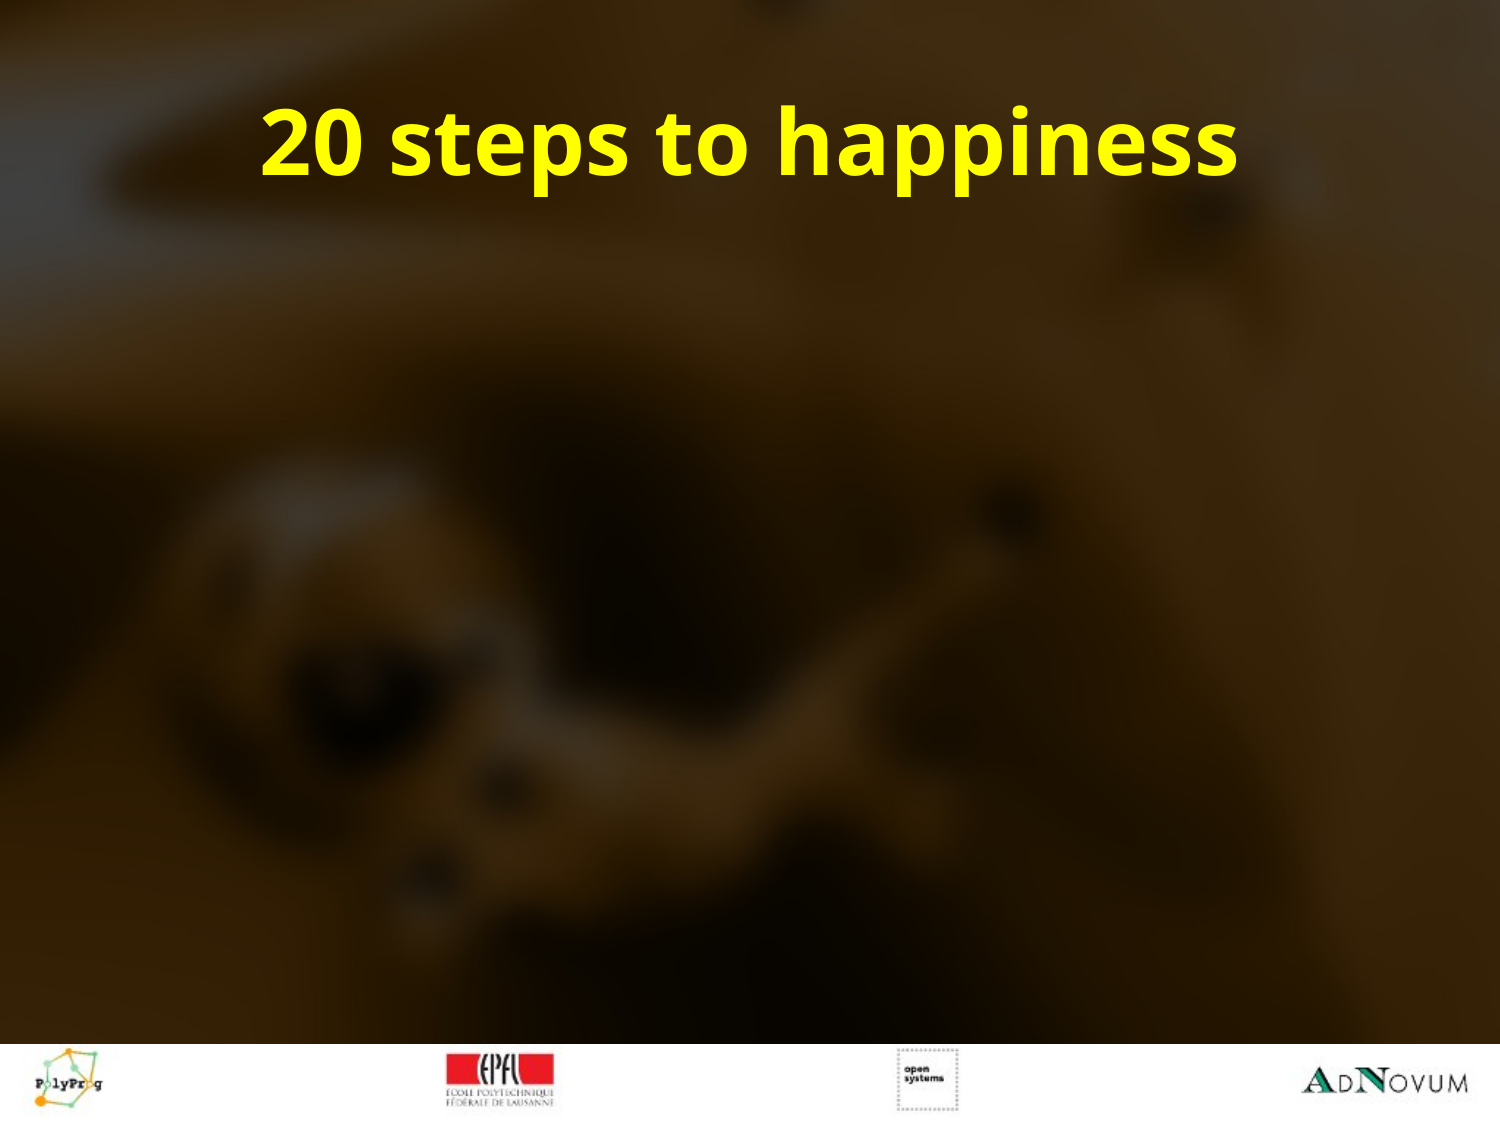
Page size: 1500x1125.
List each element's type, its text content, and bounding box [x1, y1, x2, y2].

title 20 steps to happiness [75, 45, 1425, 233]
picture [0, 0, 1500, 1120]
